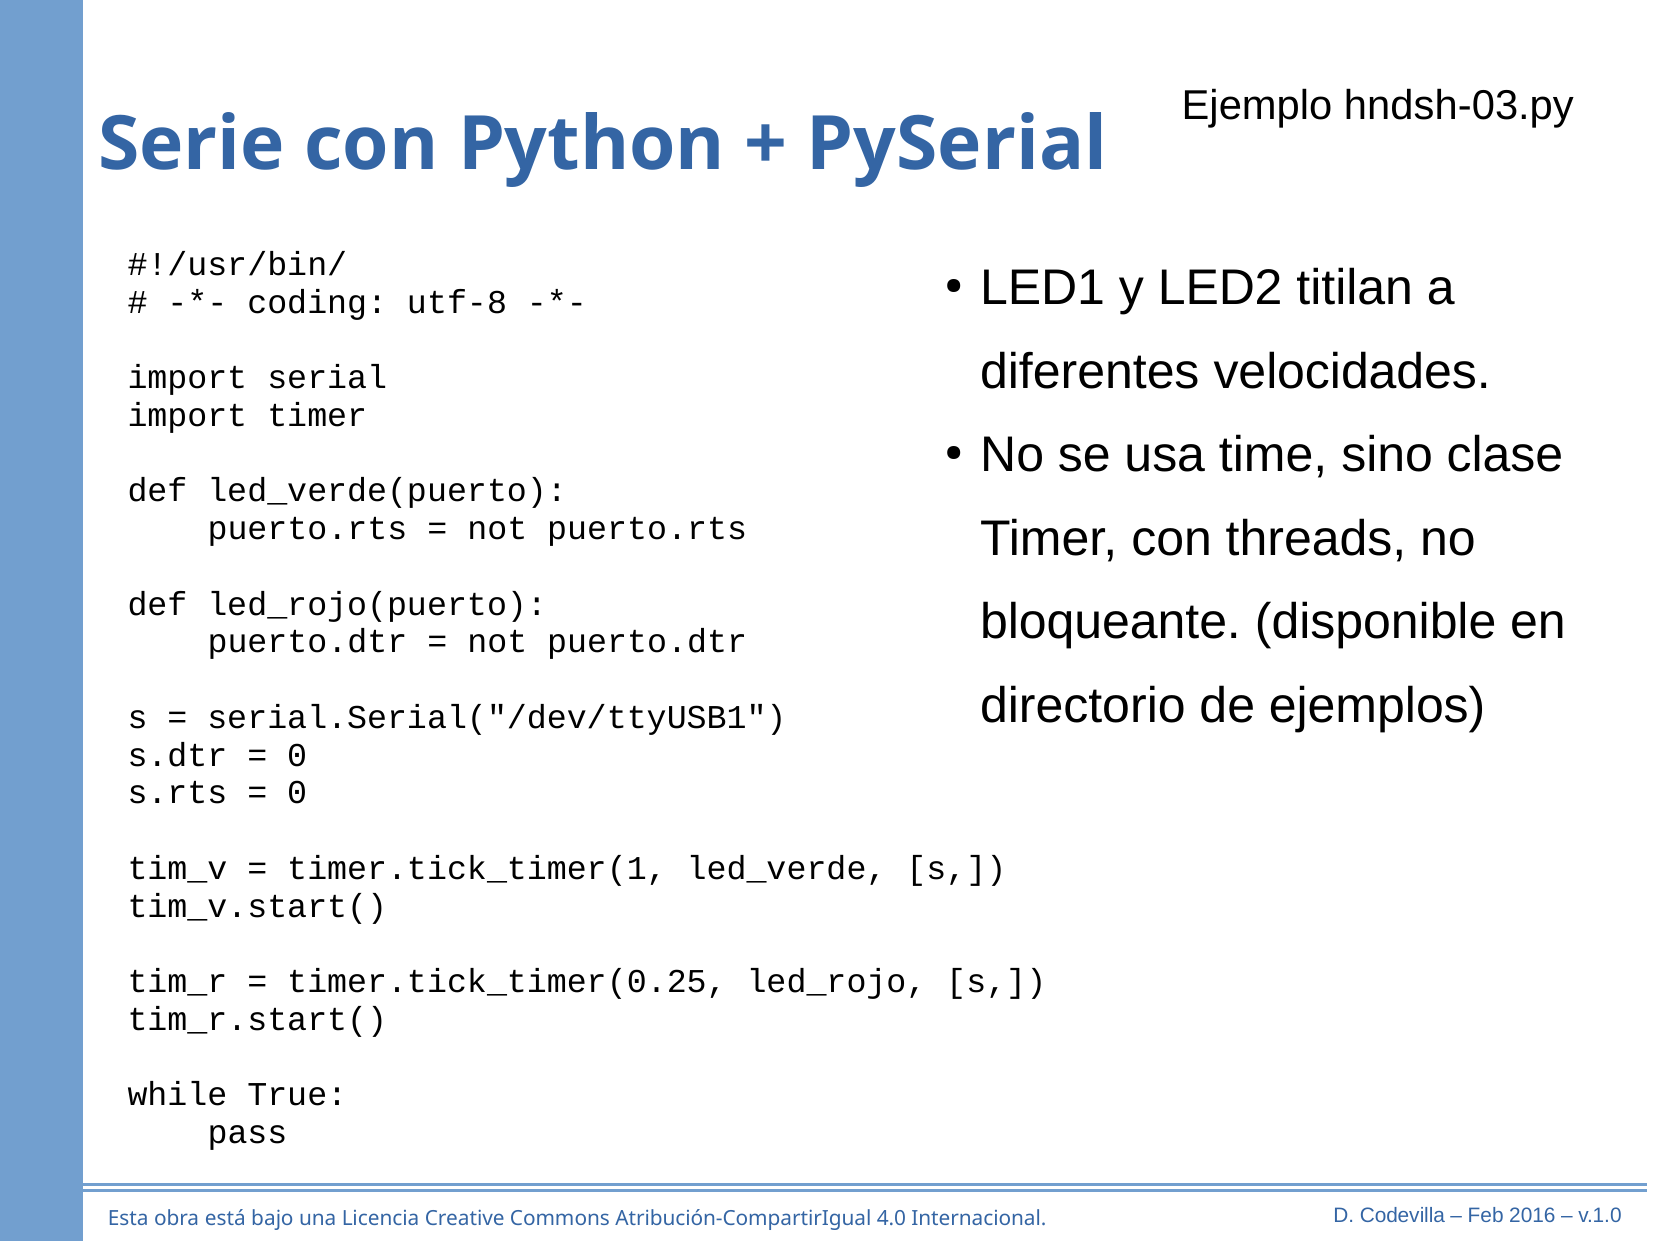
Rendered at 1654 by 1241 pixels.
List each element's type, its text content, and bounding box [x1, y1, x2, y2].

text_box Ejemplo hndsh-03.py [1166, 50, 1632, 113]
text_box Serie con Python + PySerial [83, 30, 1641, 134]
text_box #!/usr/bin/ # -*- coding: utf-8 -*- import serial import timer def led_verde(puerto): puerto.rts = not puerto.rts def led_rojo(puerto): puerto.dtr = not puerto.dtr s = serial.Serial("/dev/ttyUSB1") s.dtr = 0 s.rts = 0 tim_v = timer.tick_timer(1, led_verde, [s,]) tim_v.start() tim_r = timer.tick_timer(0.25, led_rojo, [s,]) tim_r.start() while True: pass [112, 240, 1324, 1194]
text_box LED1 y LED2 titilan a diferentes velocidades. No se usa time, sino clase Timer, con threads, no bloqueante. (disponible en directorio de ejemplos) [930, 223, 1636, 717]
